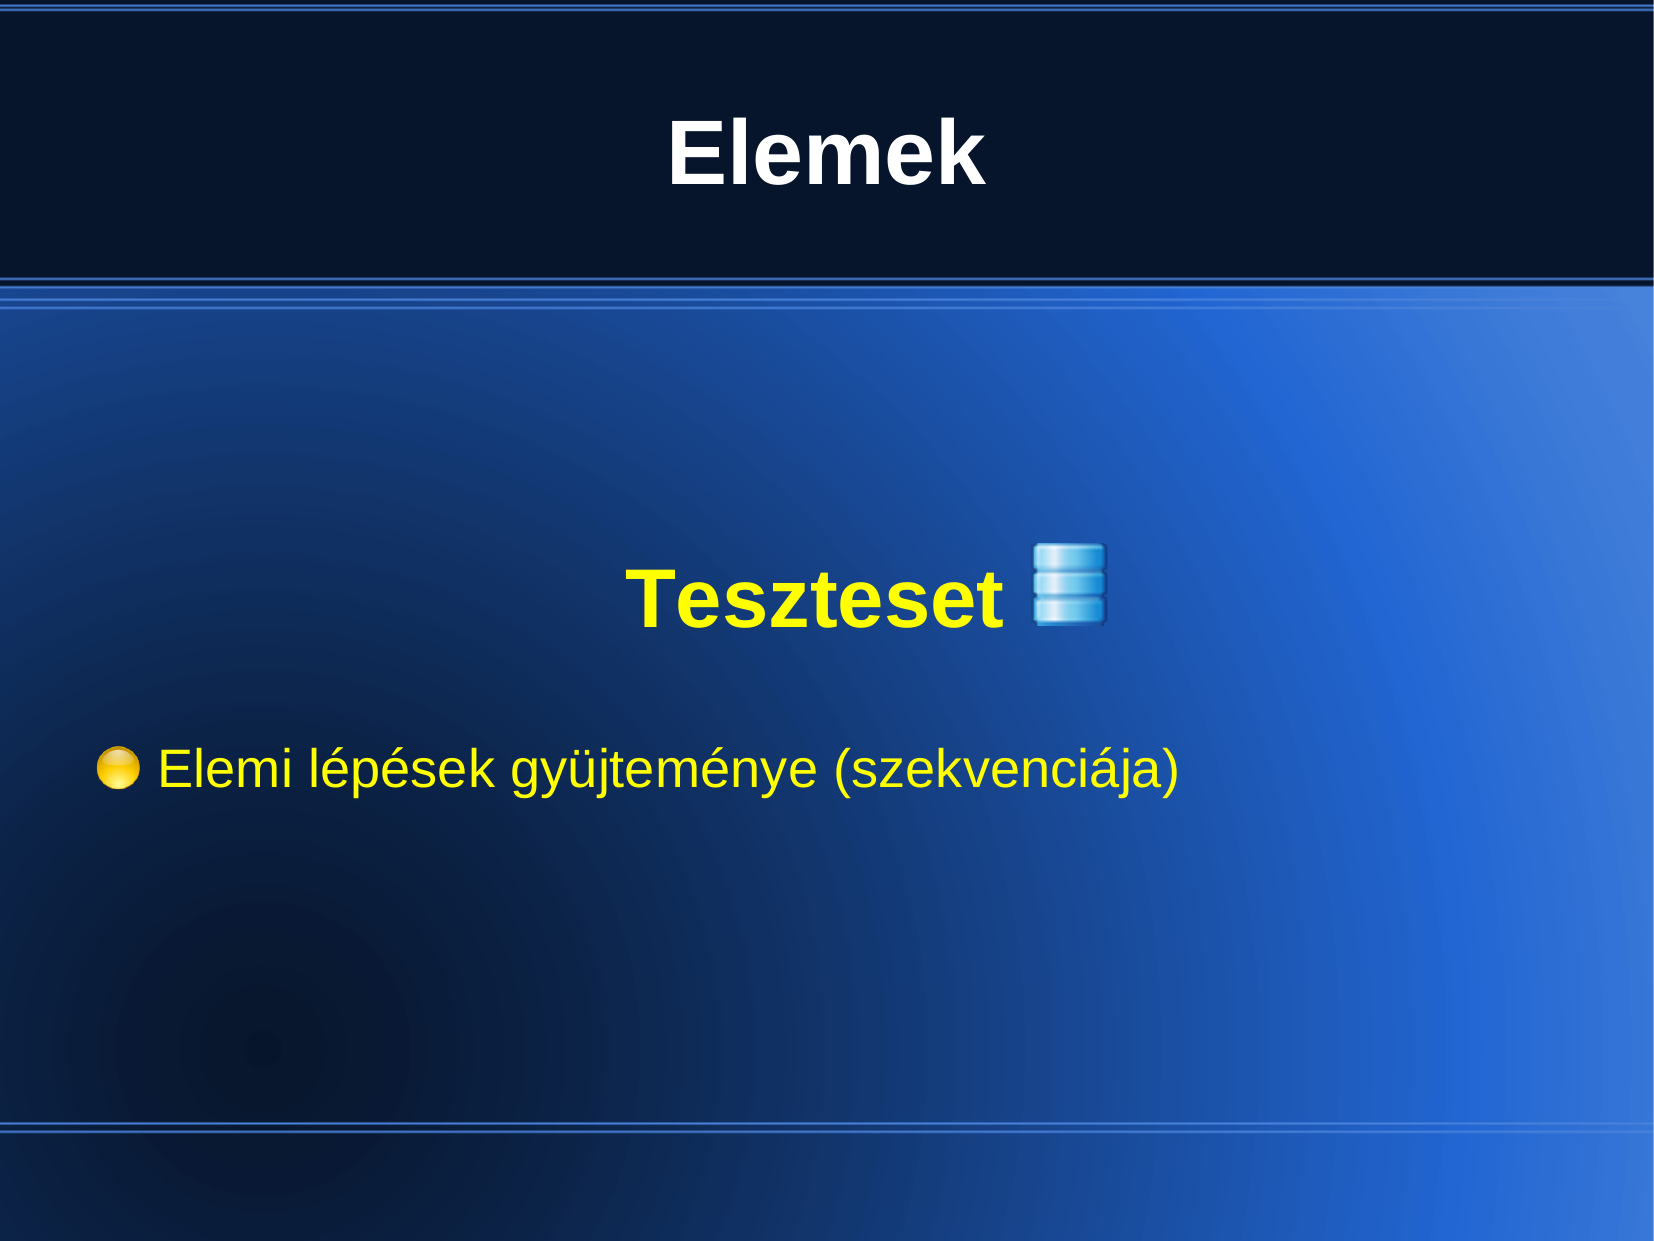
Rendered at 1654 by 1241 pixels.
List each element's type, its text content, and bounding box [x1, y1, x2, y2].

subtitle Teszteset Elemi lépések gyüjteménye (szekvenciája) [82, 355, 1571, 1058]
title Elemek [82, 49, 1571, 257]
picture [0, 0, 1654, 1241]
